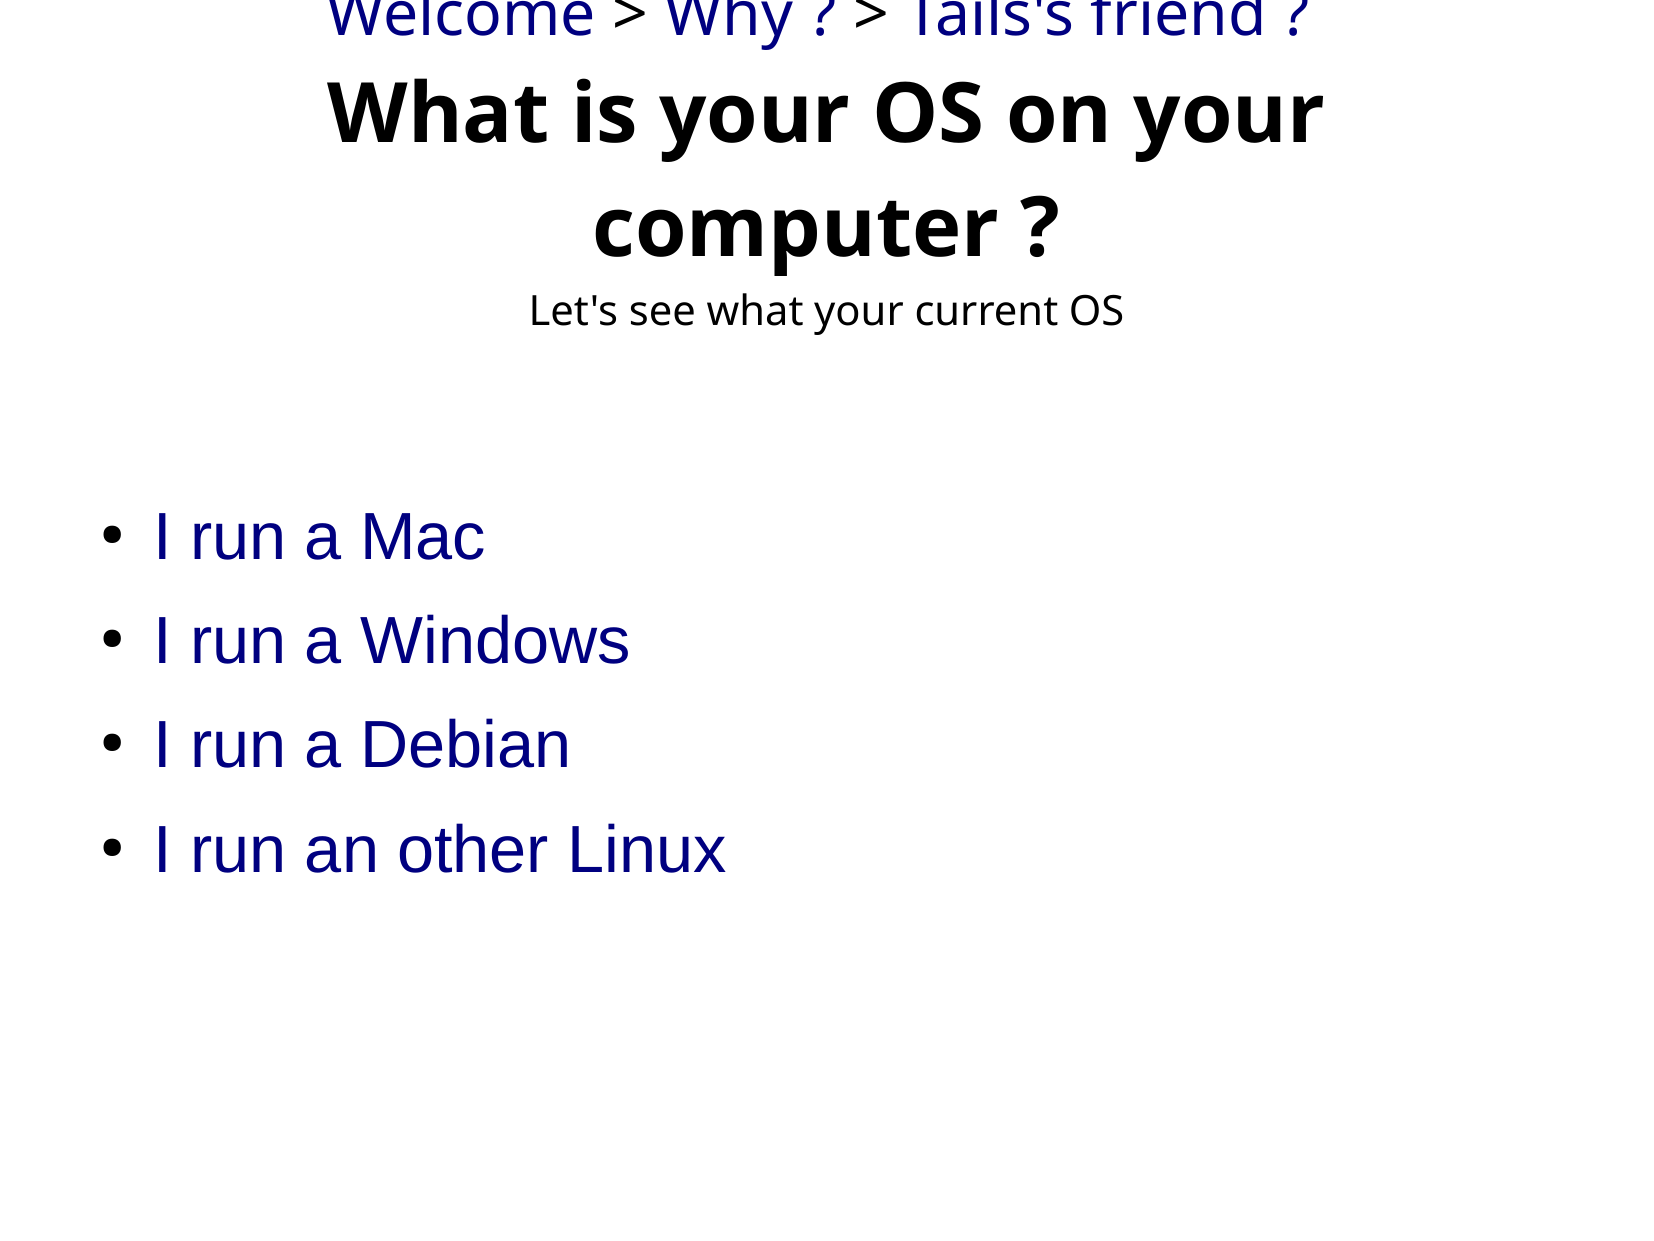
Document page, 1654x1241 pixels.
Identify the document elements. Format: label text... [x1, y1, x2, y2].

list I run a Mac I run a Windows I run a Debian I run an other Linux [82, 290, 1538, 1010]
title Welcome > Why ? > Tails's friend ? What is your OS on your computer ? Let's see what your current OS [82, 35, 1571, 271]
